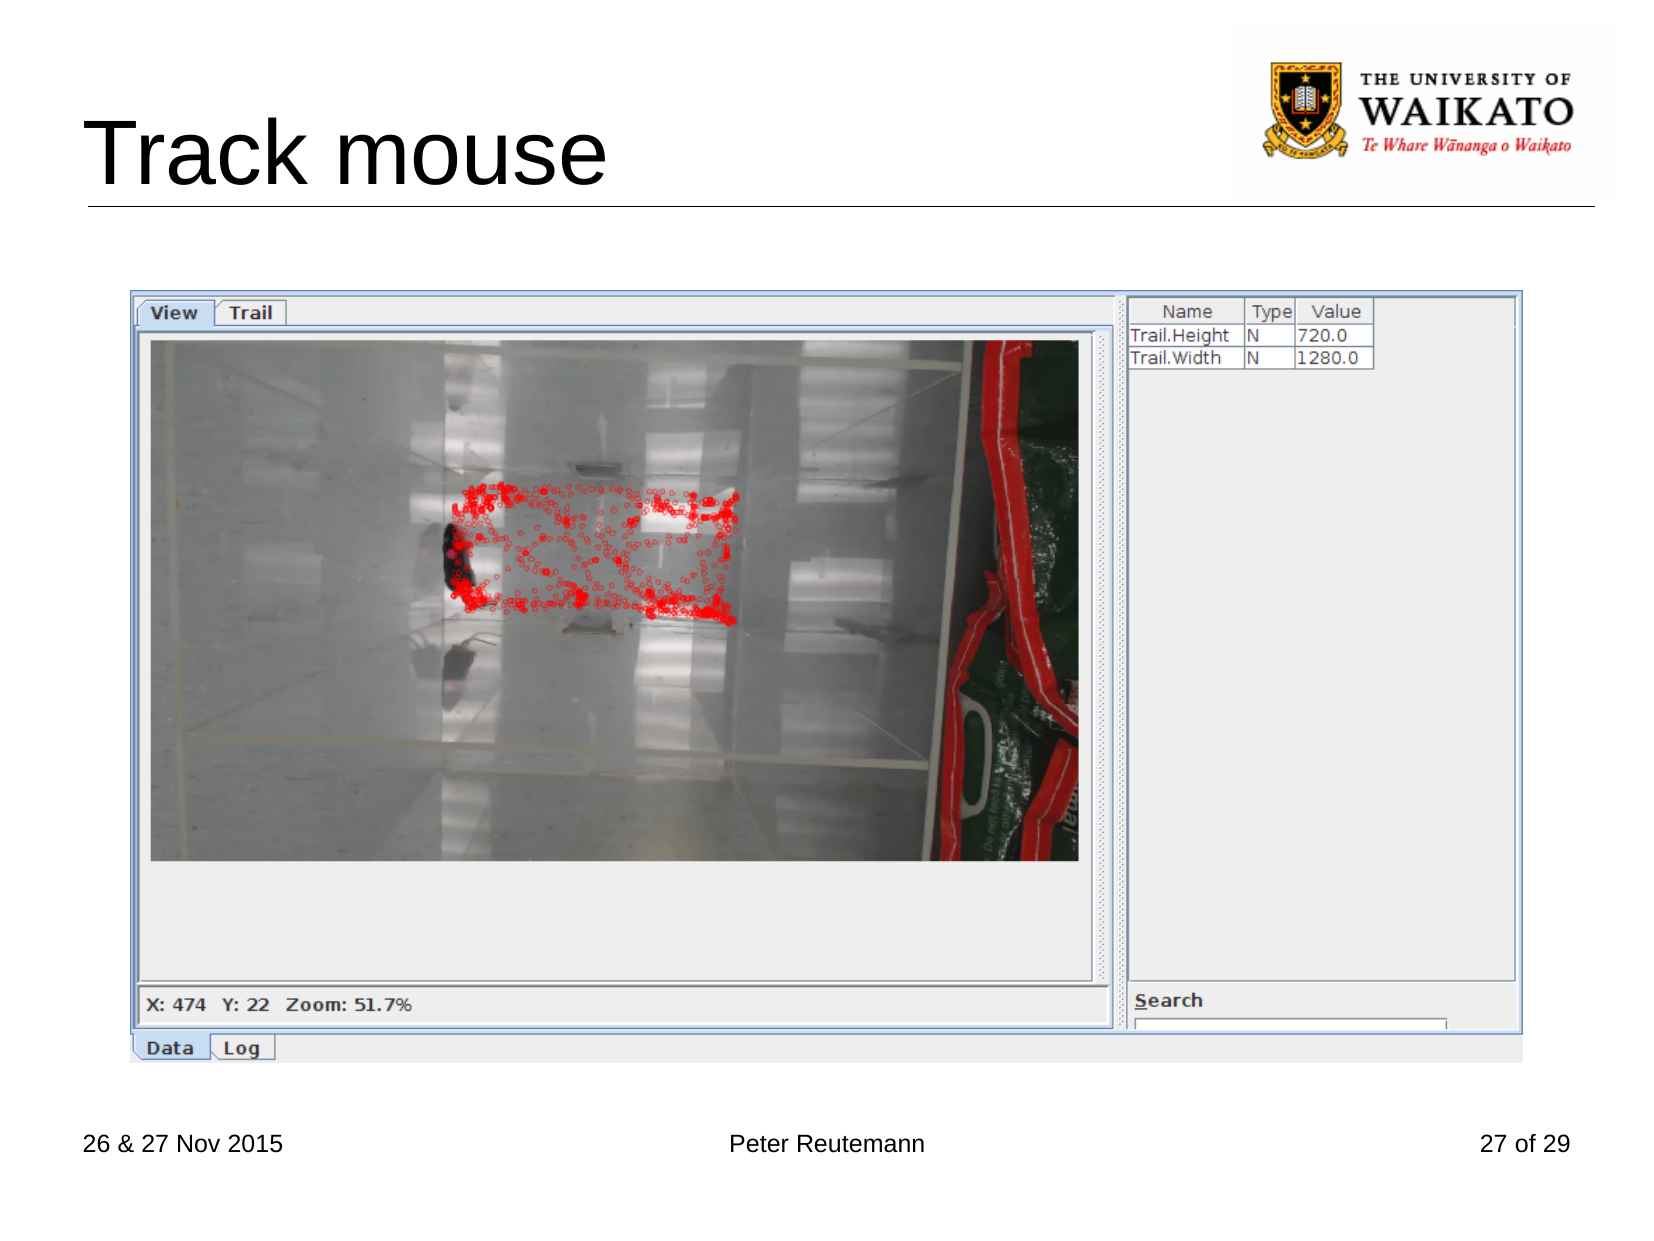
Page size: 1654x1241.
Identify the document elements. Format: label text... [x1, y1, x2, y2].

picture [1228, 24, 1619, 201]
picture [130, 290, 1523, 1063]
title Track mouse [82, 49, 1571, 257]
